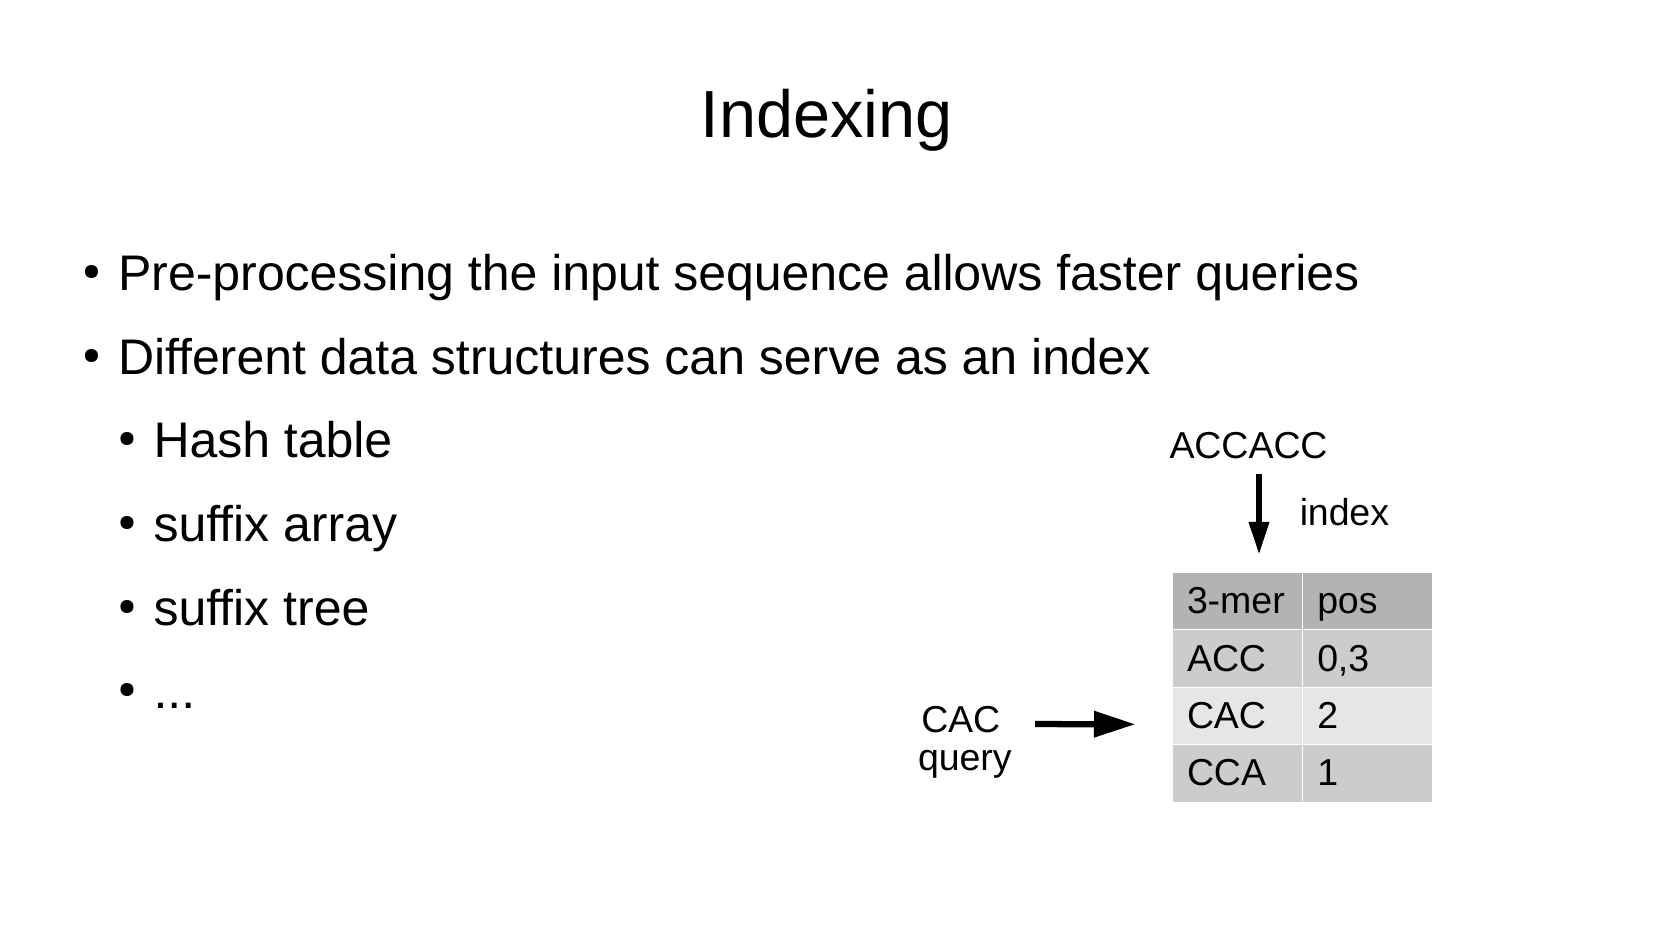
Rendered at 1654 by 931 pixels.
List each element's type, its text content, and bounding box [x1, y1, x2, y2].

title Indexing [82, 12, 1571, 217]
table_cell ACC [1173, 630, 1302, 687]
table_cell 2 [1303, 688, 1432, 744]
text_box query [903, 729, 1028, 787]
text_box CAC [906, 691, 1018, 749]
table_header 3-mer [1173, 573, 1302, 629]
table_cell 0,3 [1303, 630, 1432, 687]
text_box index [1284, 483, 1410, 541]
table_cell 1 [1303, 745, 1432, 802]
table_header pos [1303, 573, 1432, 629]
subtitle Pre-processing the input sequence allows faster queries Different data structures can serve as an index Hash table suffix array suffix tree ... [82, 217, 1571, 887]
table_cell CCA [1173, 745, 1302, 802]
text_box ACCACC [1154, 417, 1460, 517]
table_cell CAC [1173, 688, 1302, 744]
